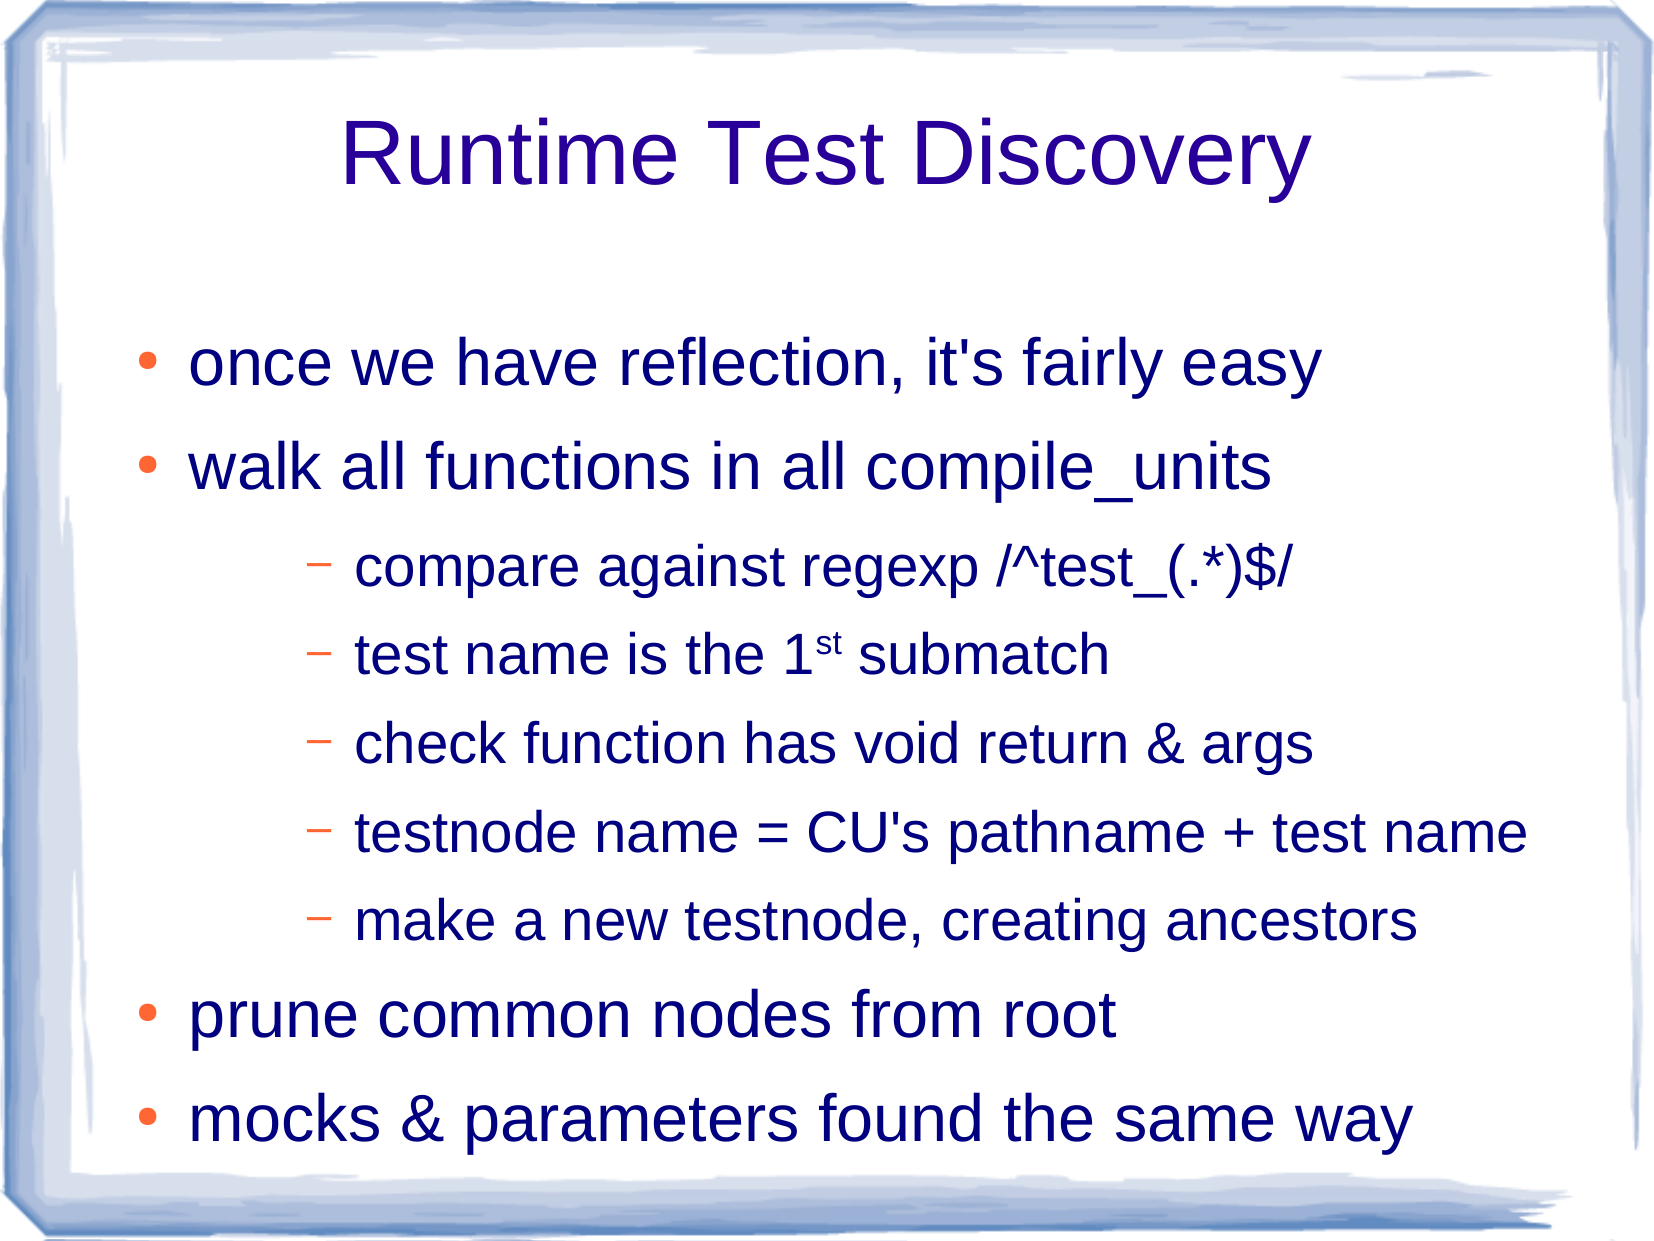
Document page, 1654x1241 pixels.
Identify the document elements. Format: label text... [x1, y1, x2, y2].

title Runtime Test Discovery [82, 56, 1571, 250]
picture [0, 0, 1654, 1241]
list once we have reflection, it's fairly easy walk all functions in all compile_units compare against regexp /^test_(.*)$/ test name is the 1st submatch check function has void return & args testnode name = CU's pathname + test name make a new testnode, creating ancestors prune common nodes from root mocks & parameters found the same way [118, 324, 1571, 1158]
